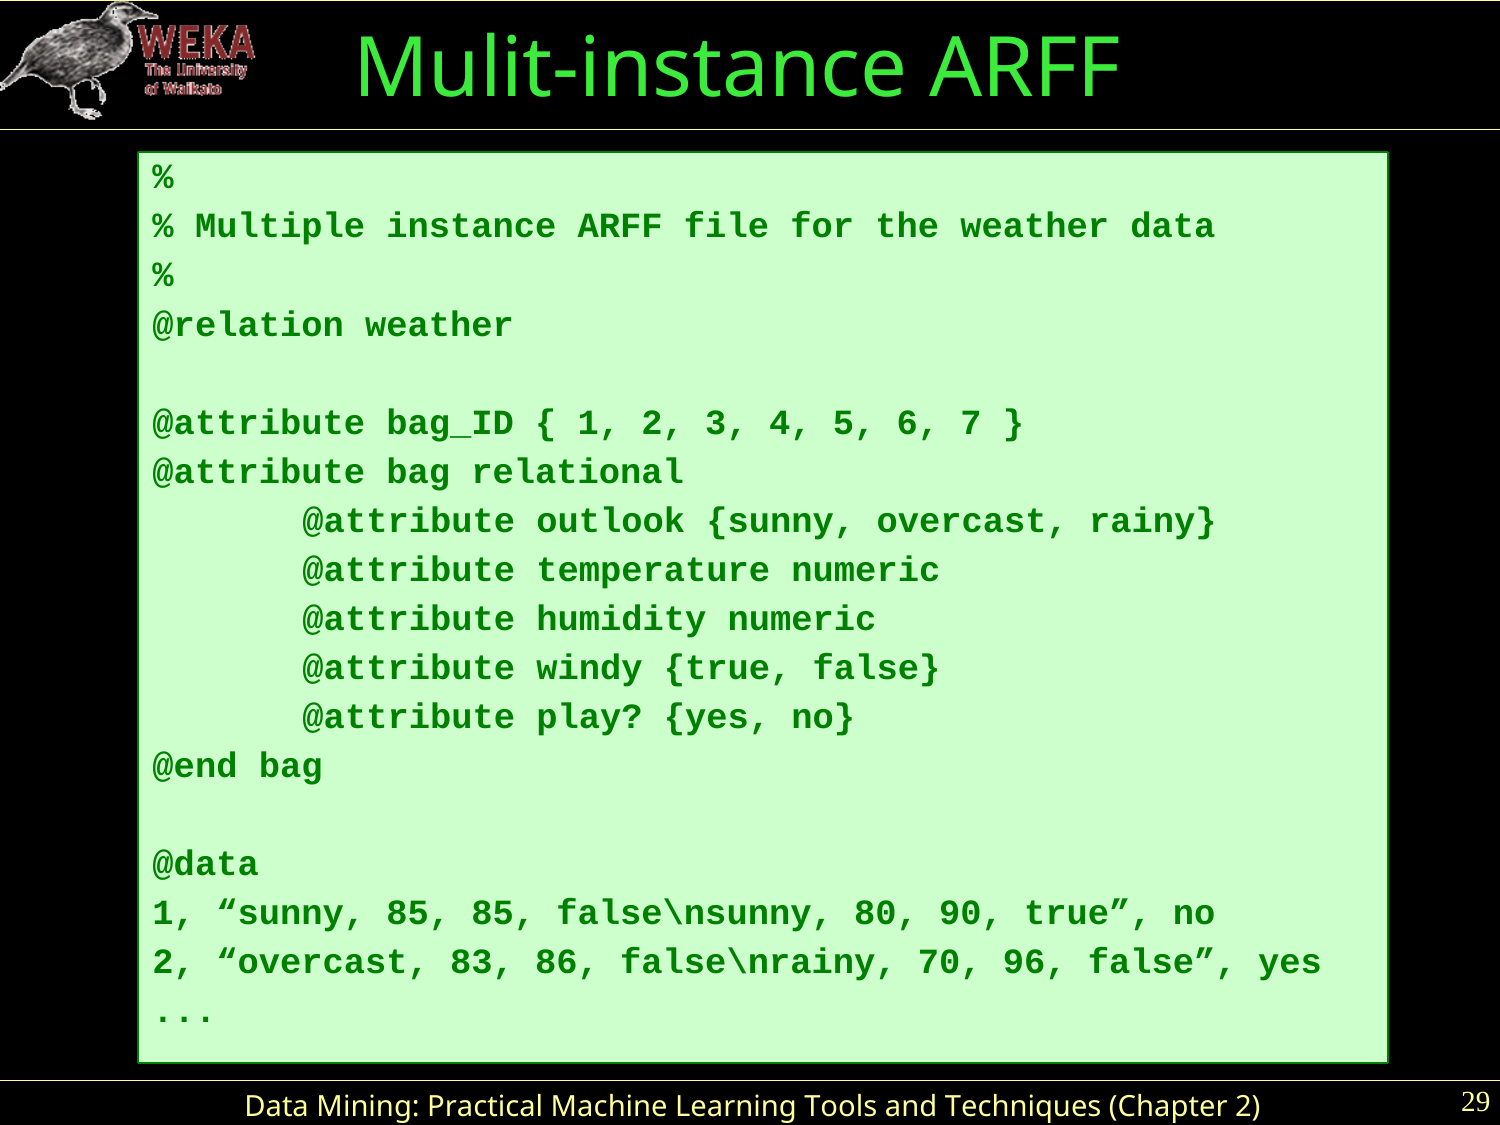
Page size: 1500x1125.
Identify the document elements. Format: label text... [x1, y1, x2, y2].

picture [0, 1, 266, 129]
title Mulit-instance ARFF [353, 0, 1429, 159]
text_box % % Multiple instance ARFF file for the weather data % @relation weather @attribute bag_ID { 1, 2, 3, 4, 5, 6, 7 } @attribute bag relational @attribute outlook {sunny, overcast, rainy} @attribute temperature numeric @attribute humidity numeric @attribute windy {true, false} @attribute play? {yes, no} @end bag @data 1, “sunny, 85, 85, false\nsunny, 80, 90, true”, no 2, “overcast, 83, 86, false\nrainy, 70, 96, false”, yes ... [139, 153, 1387, 1062]
